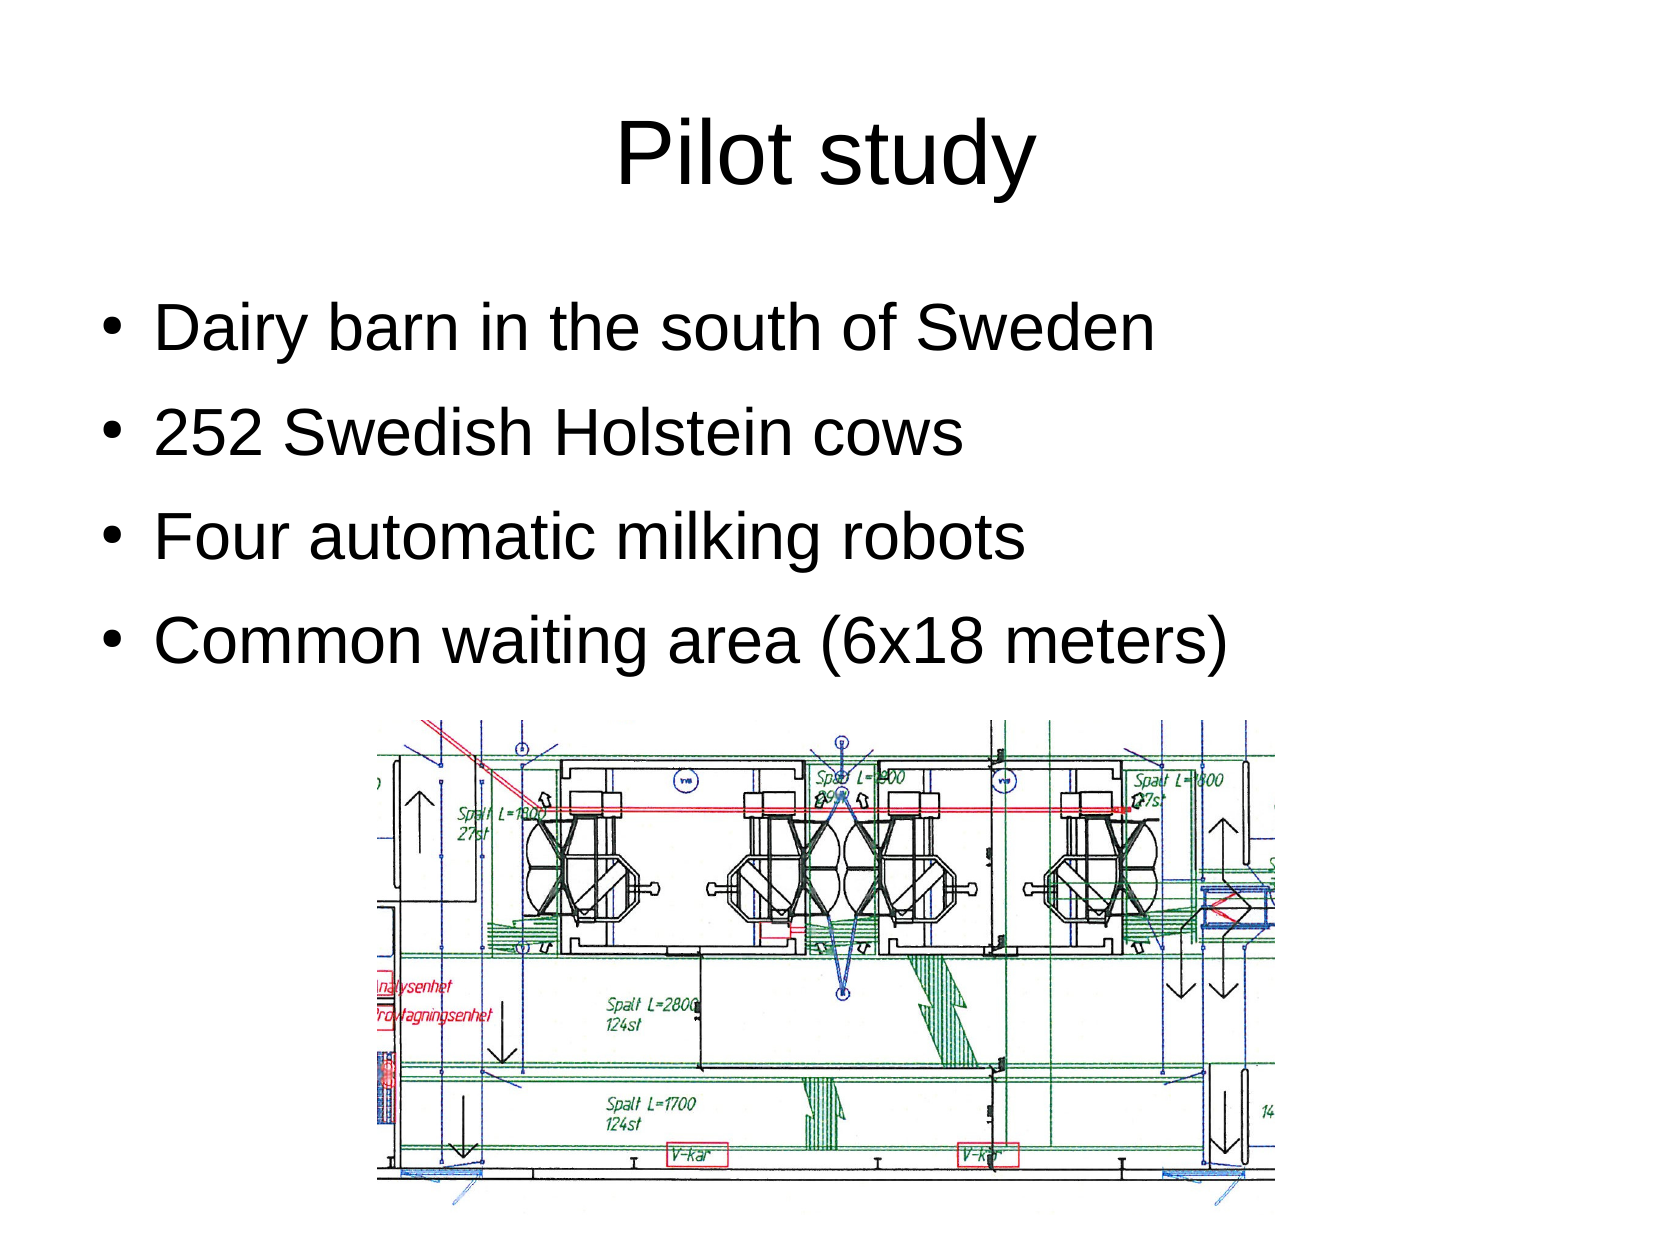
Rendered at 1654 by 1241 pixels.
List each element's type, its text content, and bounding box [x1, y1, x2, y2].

picture [377, 720, 1275, 1215]
title Pilot study [82, 49, 1571, 257]
list Dairy barn in the south of Sweden 252 Swedish Holstein cows Four automatic milking robots Common waiting area (6x18 meters) [82, 290, 1571, 1010]
